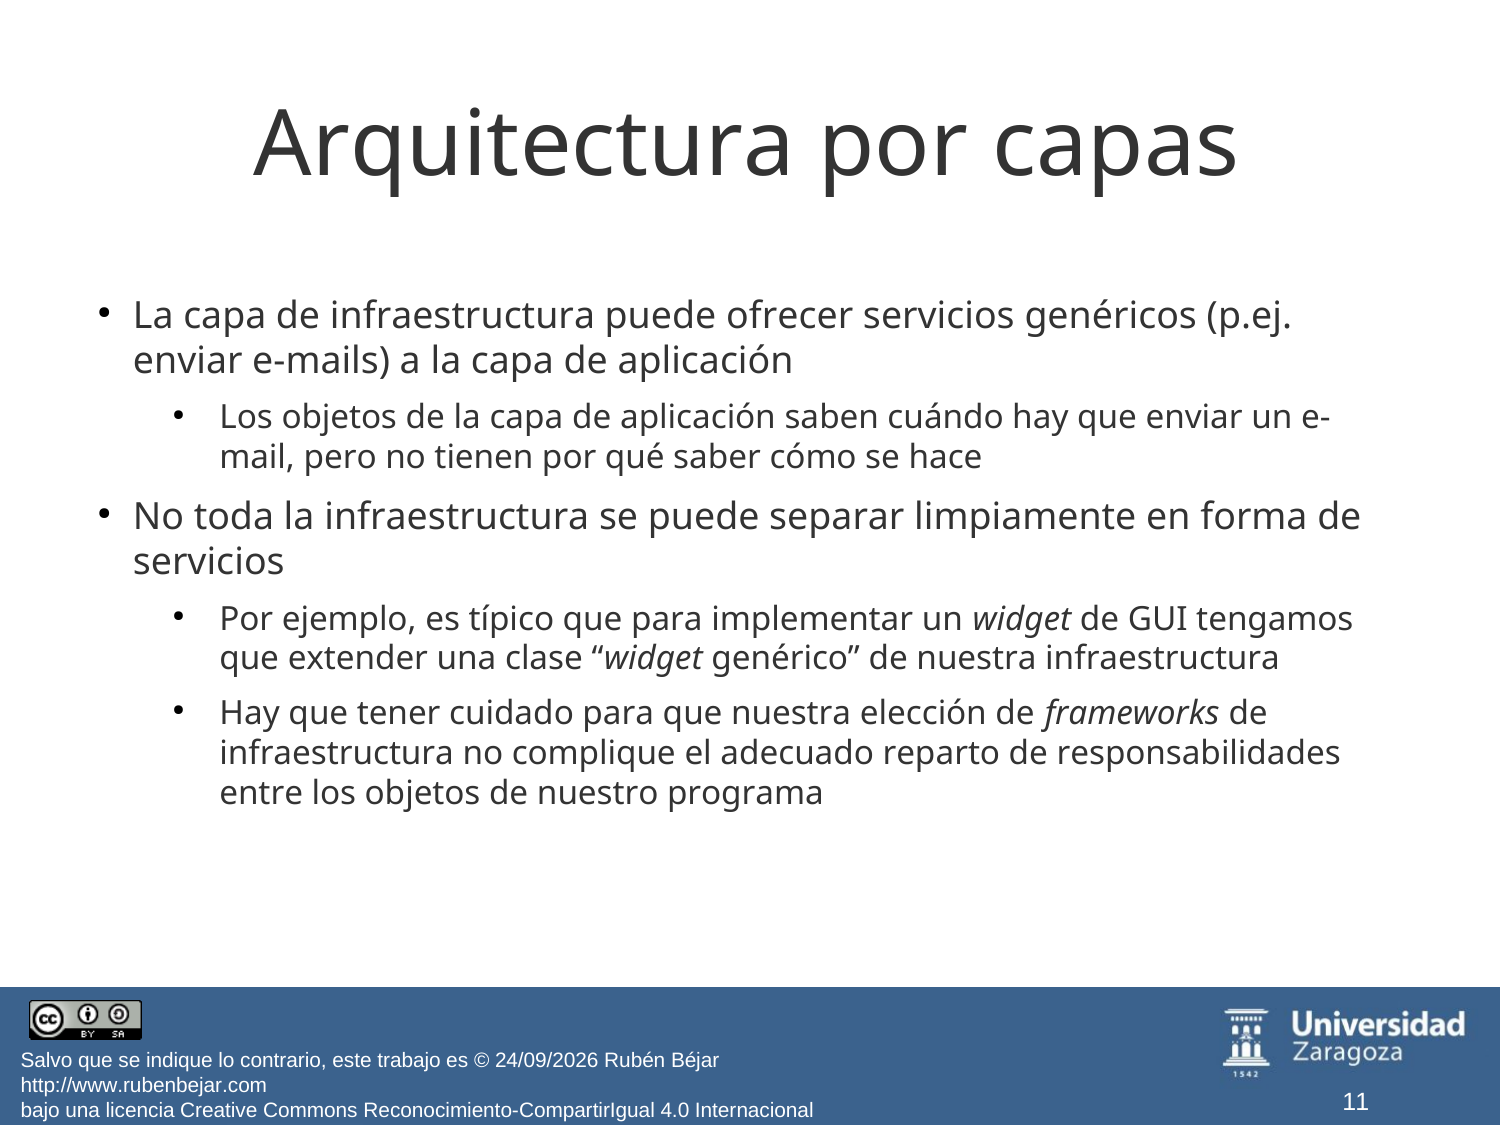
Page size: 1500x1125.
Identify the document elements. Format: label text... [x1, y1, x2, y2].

list La capa de infraestructura puede ofrecer servicios genéricos (p.ej. enviar e-mails) a la capa de aplicación Los objetos de la capa de aplicación saben cuándo hay que enviar un e-mail, pero no tienen por qué saber cómo se hace No toda la infraestructura se puede separar limpiamente en forma de servicios Por ejemplo, es típico que para implementar un widget de GUI tengamos que extender una clase “widget genérico” de nuestra infraestructura Hay que tener cuidado para que nuestra elección de frameworks de infraestructura no complique el adecuado reparto de responsabilidades entre los objetos de nuestro programa [82, 283, 1418, 957]
picture [0, 987, 1500, 1125]
title Arquitectura por capas [74, 21, 1420, 257]
